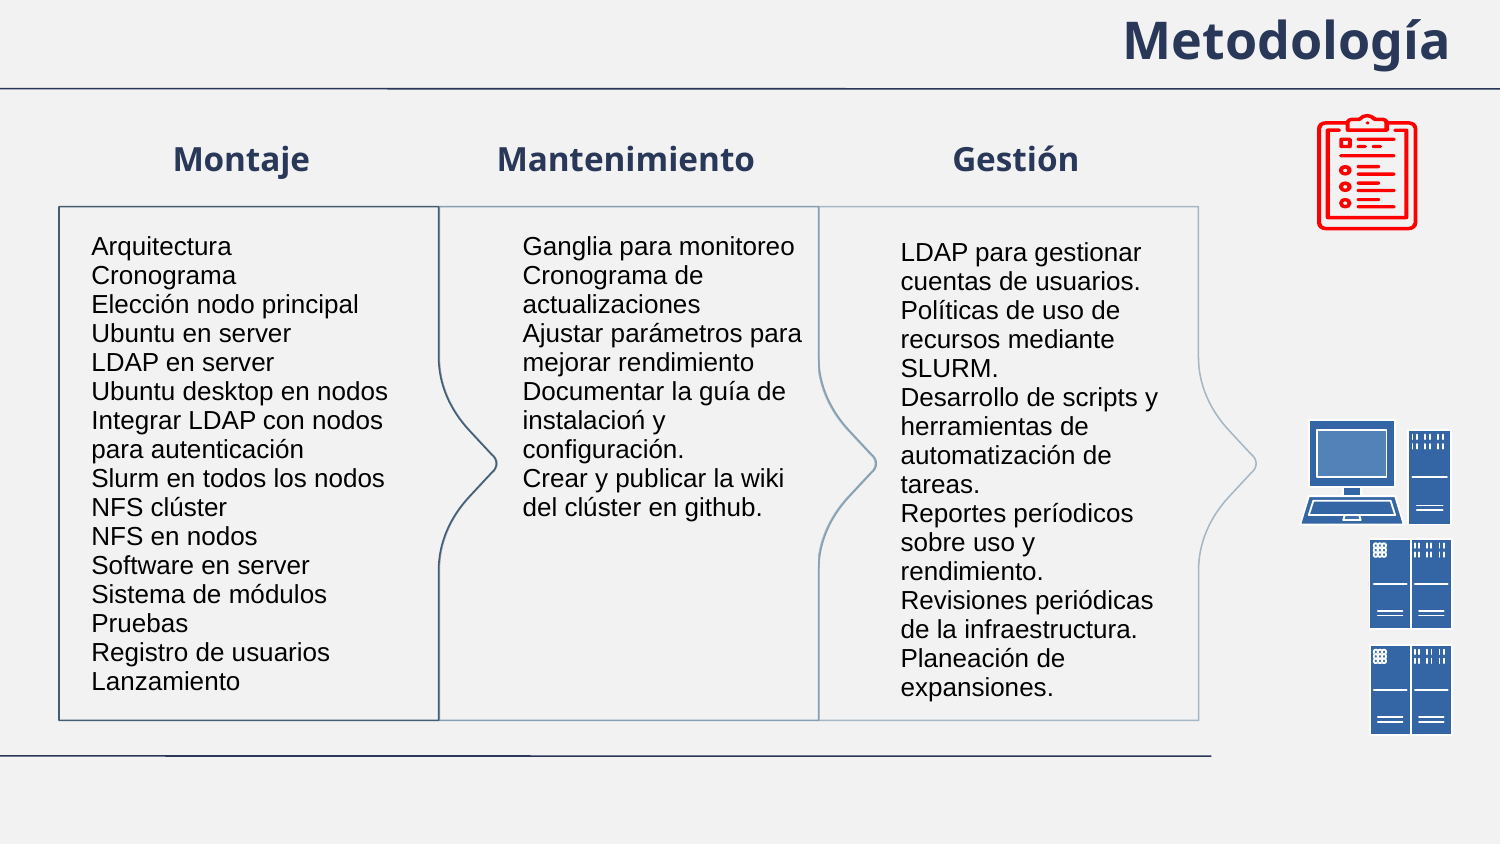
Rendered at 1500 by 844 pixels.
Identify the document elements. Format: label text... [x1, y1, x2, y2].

picture [1368, 644, 1453, 737]
text_box [1317, 113, 1418, 231]
text_box Arquitectura Cronograma Elección nodo principal Ubuntu en server LDAP en server Ubuntu desktop en nodos Integrar LDAP con nodos para autenticación Slurm en todos los nodos NFS clúster NFS en nodos Software en server Sistema de módulos Pruebas Registro de usuarios Lanzamiento [76, 224, 428, 746]
picture [1299, 419, 1453, 526]
text_box Ganglia para monitoreo Cronograma de actualizaciones Ajustar parámetros para mejorar rendimiento Documentar la guía de instalacioń y configuración. Crear y publicar la wiki del clúster en github. [507, 224, 819, 556]
picture [1368, 537, 1453, 630]
title Gestión [832, 122, 1199, 213]
title Metodología [985, 0, 1500, 119]
title Mantenimiento [442, 122, 810, 213]
title Montaje [87, 208, 396, 213]
title Montaje [87, 122, 396, 205]
text_box LDAP para gestionar cuentas de usuarios. Políticas de uso de recursos mediante SLURM. Desarrollo de scripts y herramientas de automatización de tareas. Reportes períodicos sobre uso y rendimiento. Revisiones periódicas de la infraestructura. Planeación de expansiones. [885, 230, 1182, 752]
